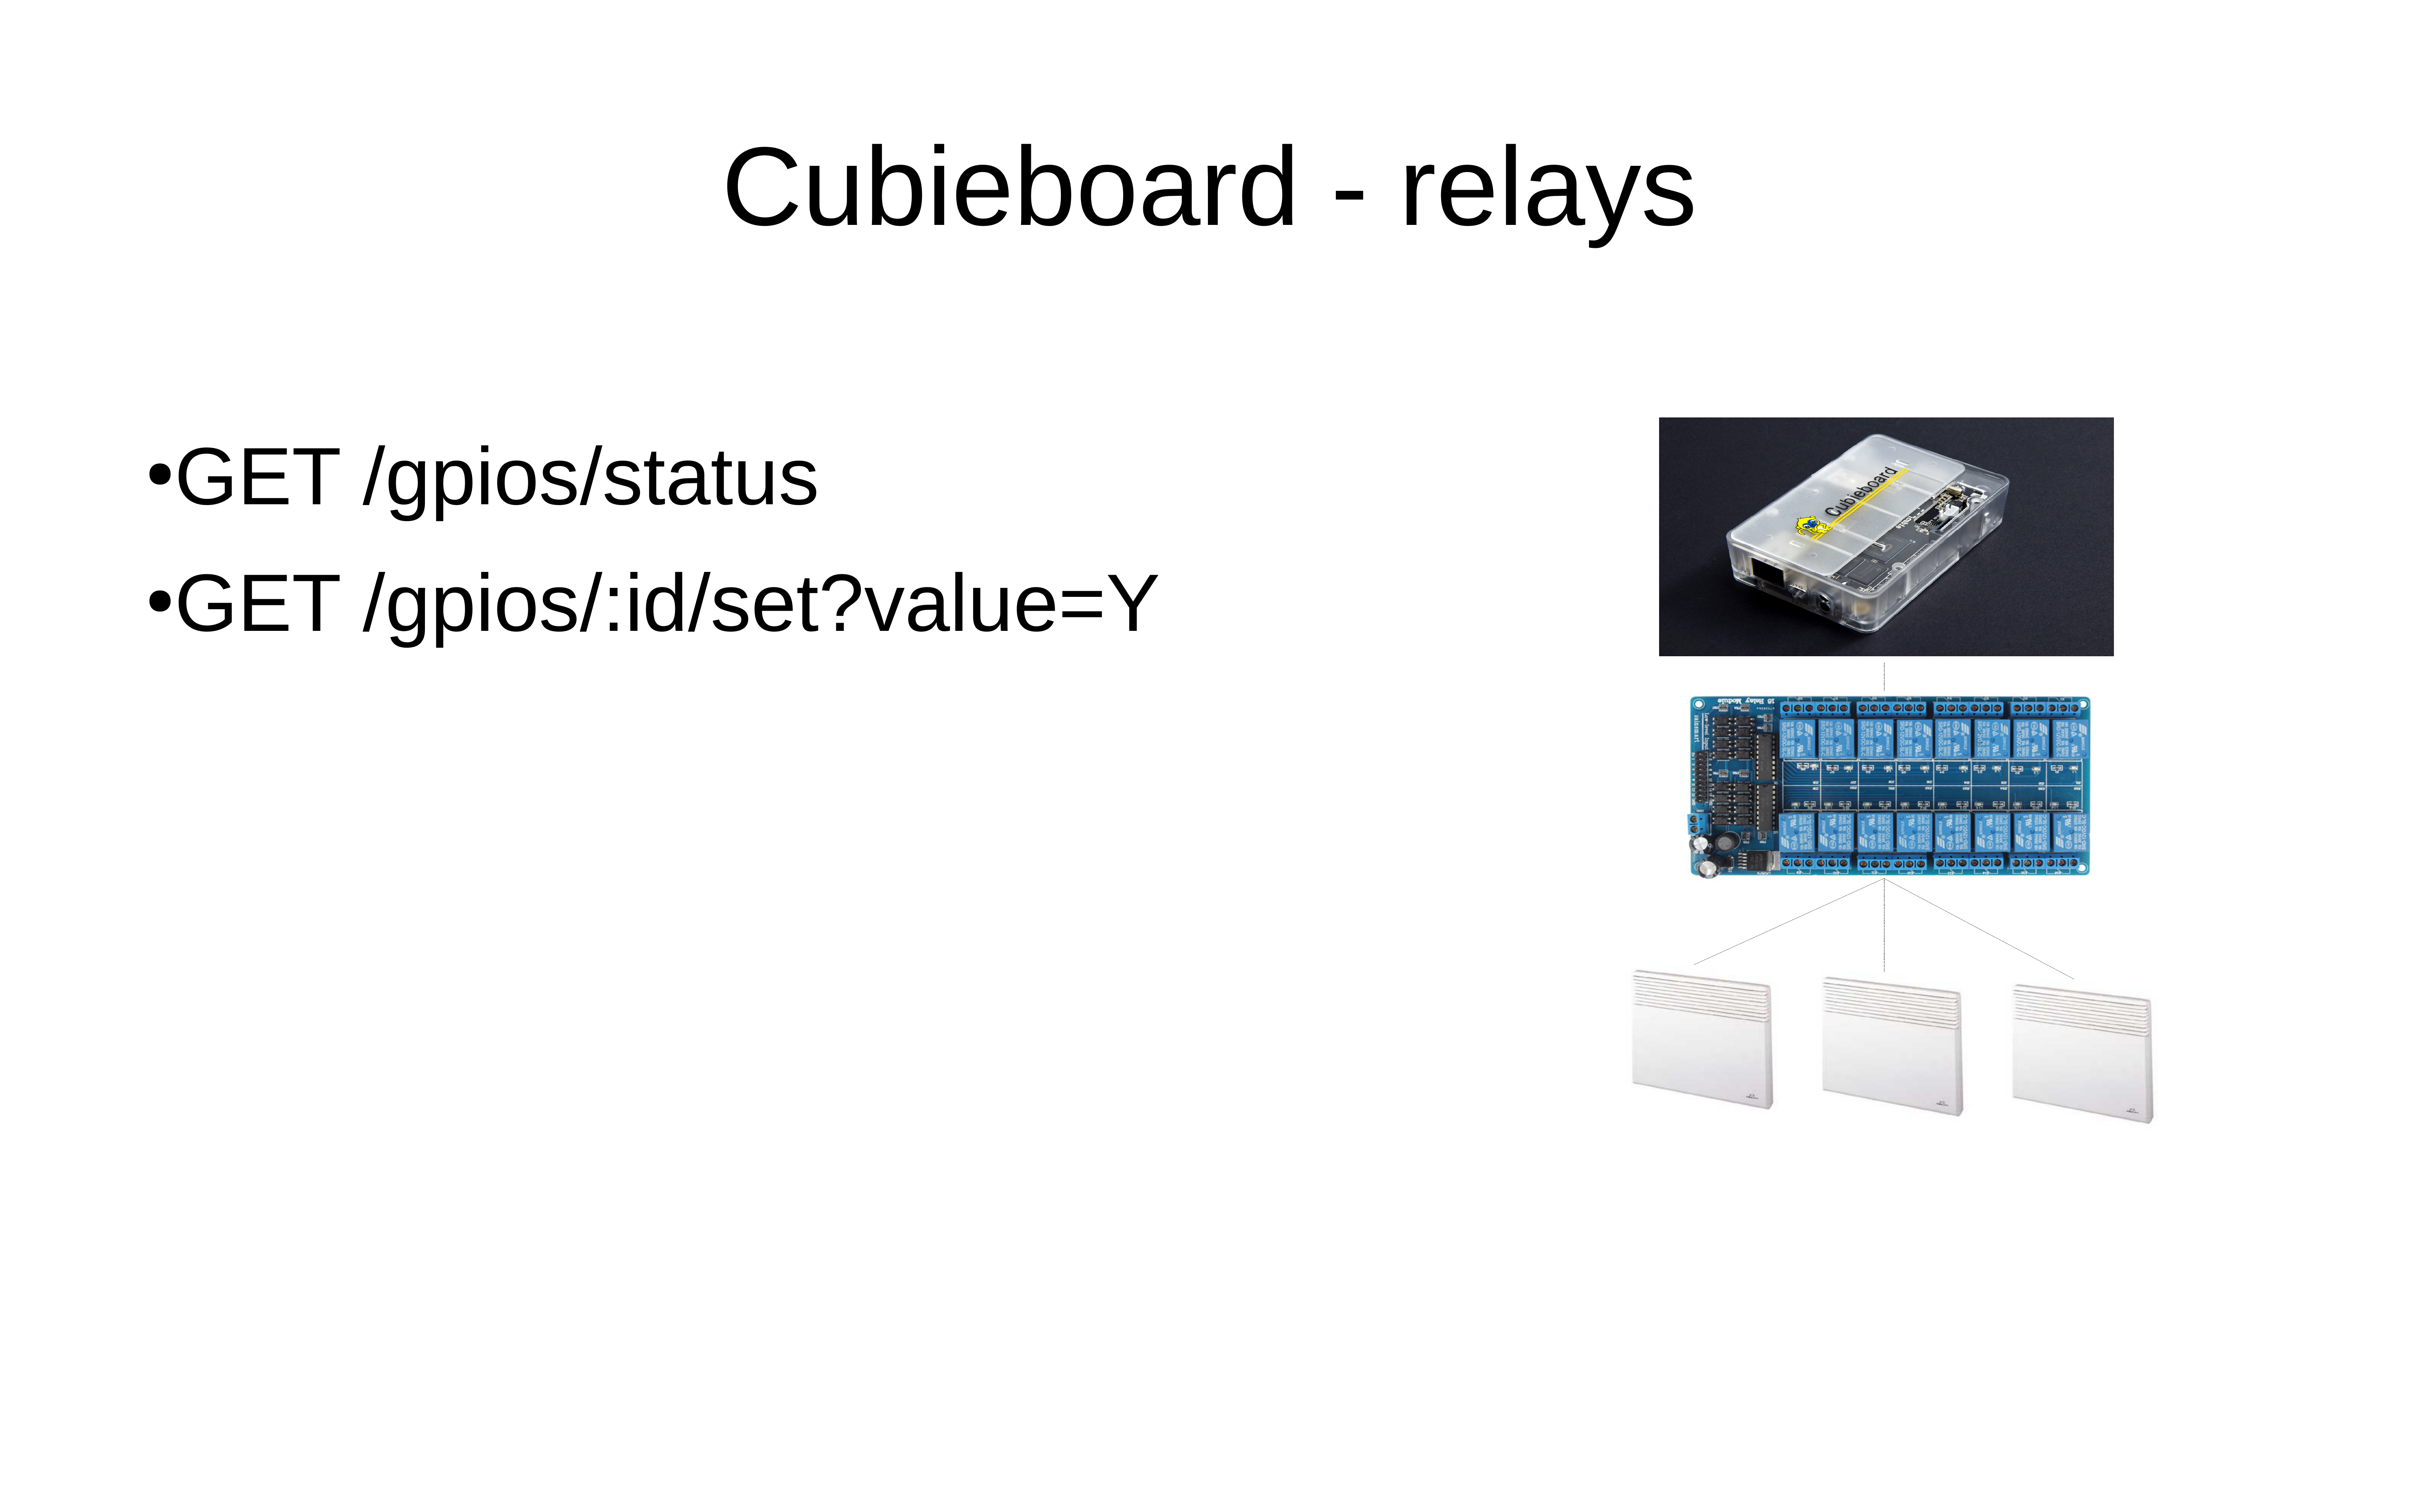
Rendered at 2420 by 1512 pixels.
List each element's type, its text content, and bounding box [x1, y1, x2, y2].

list GET /gpios/status GET /gpios/:id/set?value=Y [138, 304, 2316, 1181]
title Cubieboard - relays [121, 0, 2299, 558]
